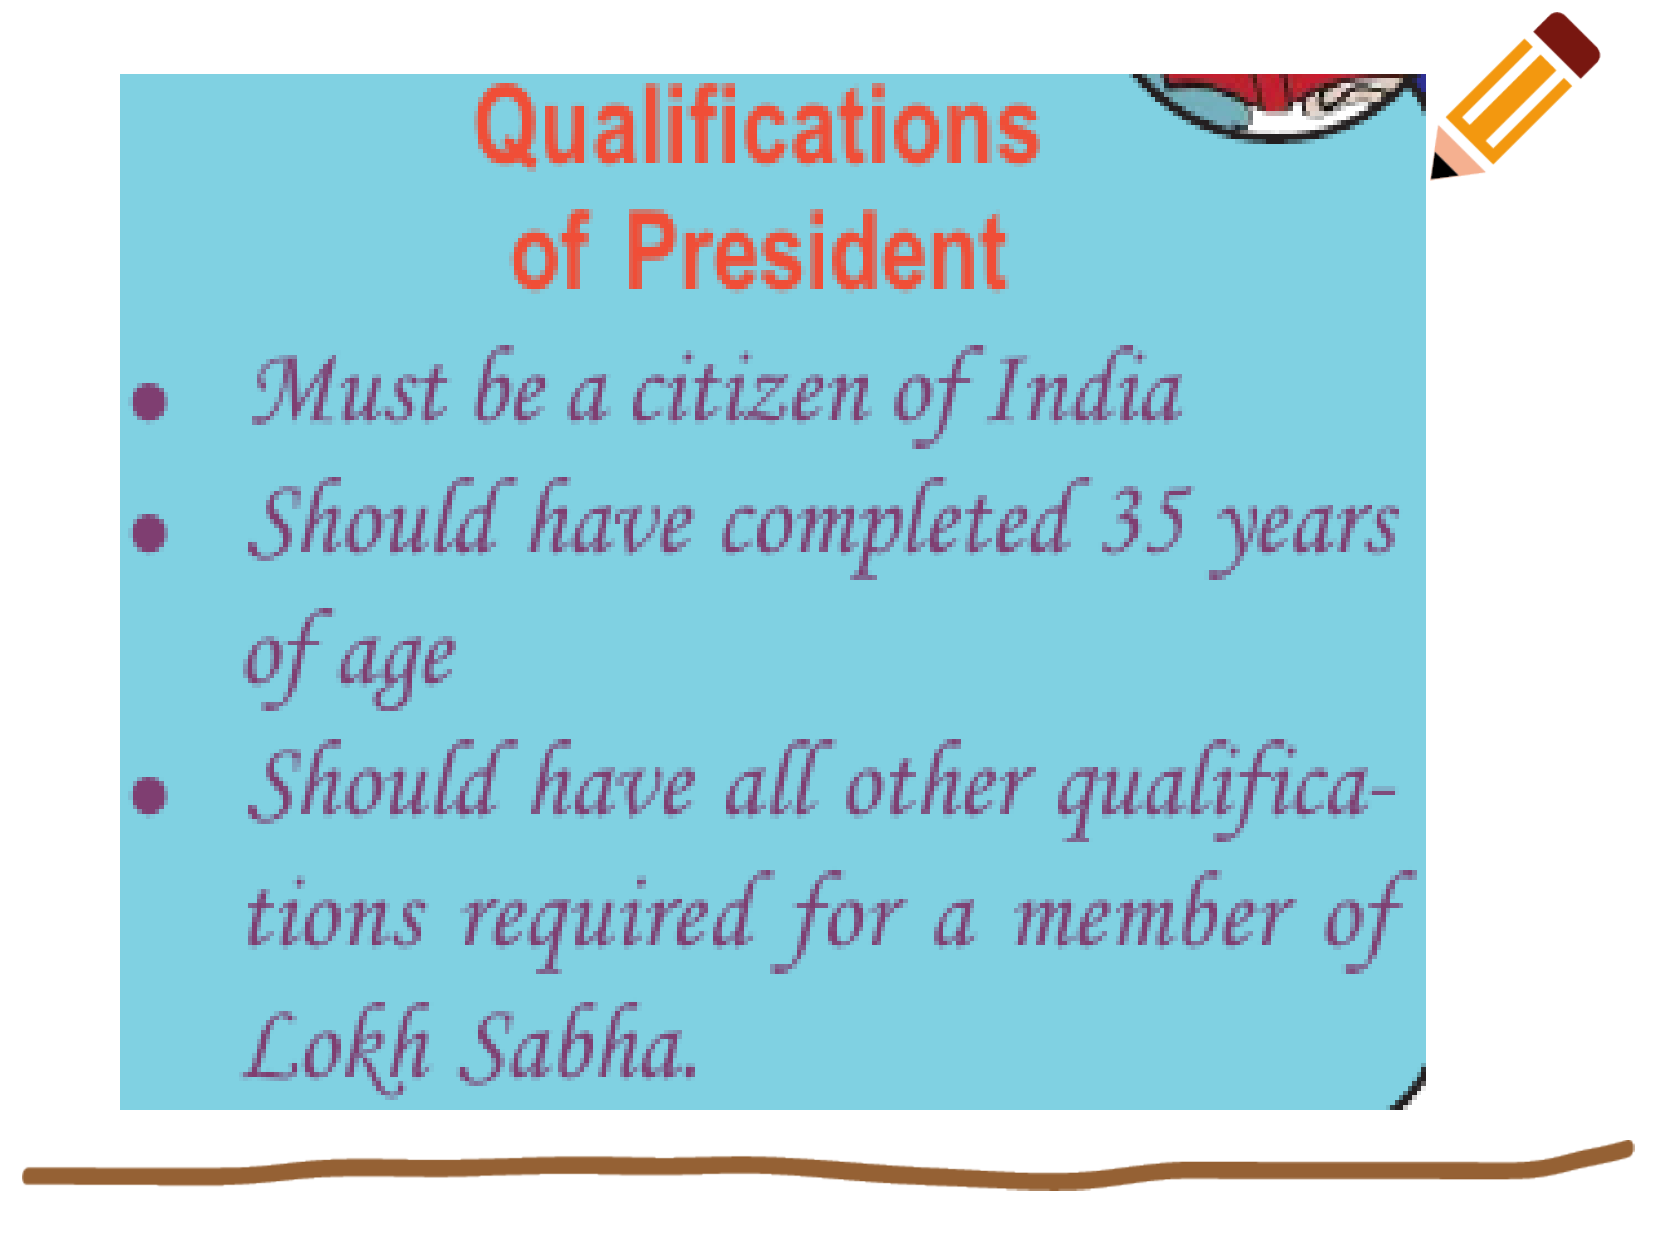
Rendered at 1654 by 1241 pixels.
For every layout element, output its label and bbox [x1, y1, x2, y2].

picture [120, 74, 1426, 1111]
picture [1430, 12, 1601, 181]
picture [22, 1140, 1635, 1191]
